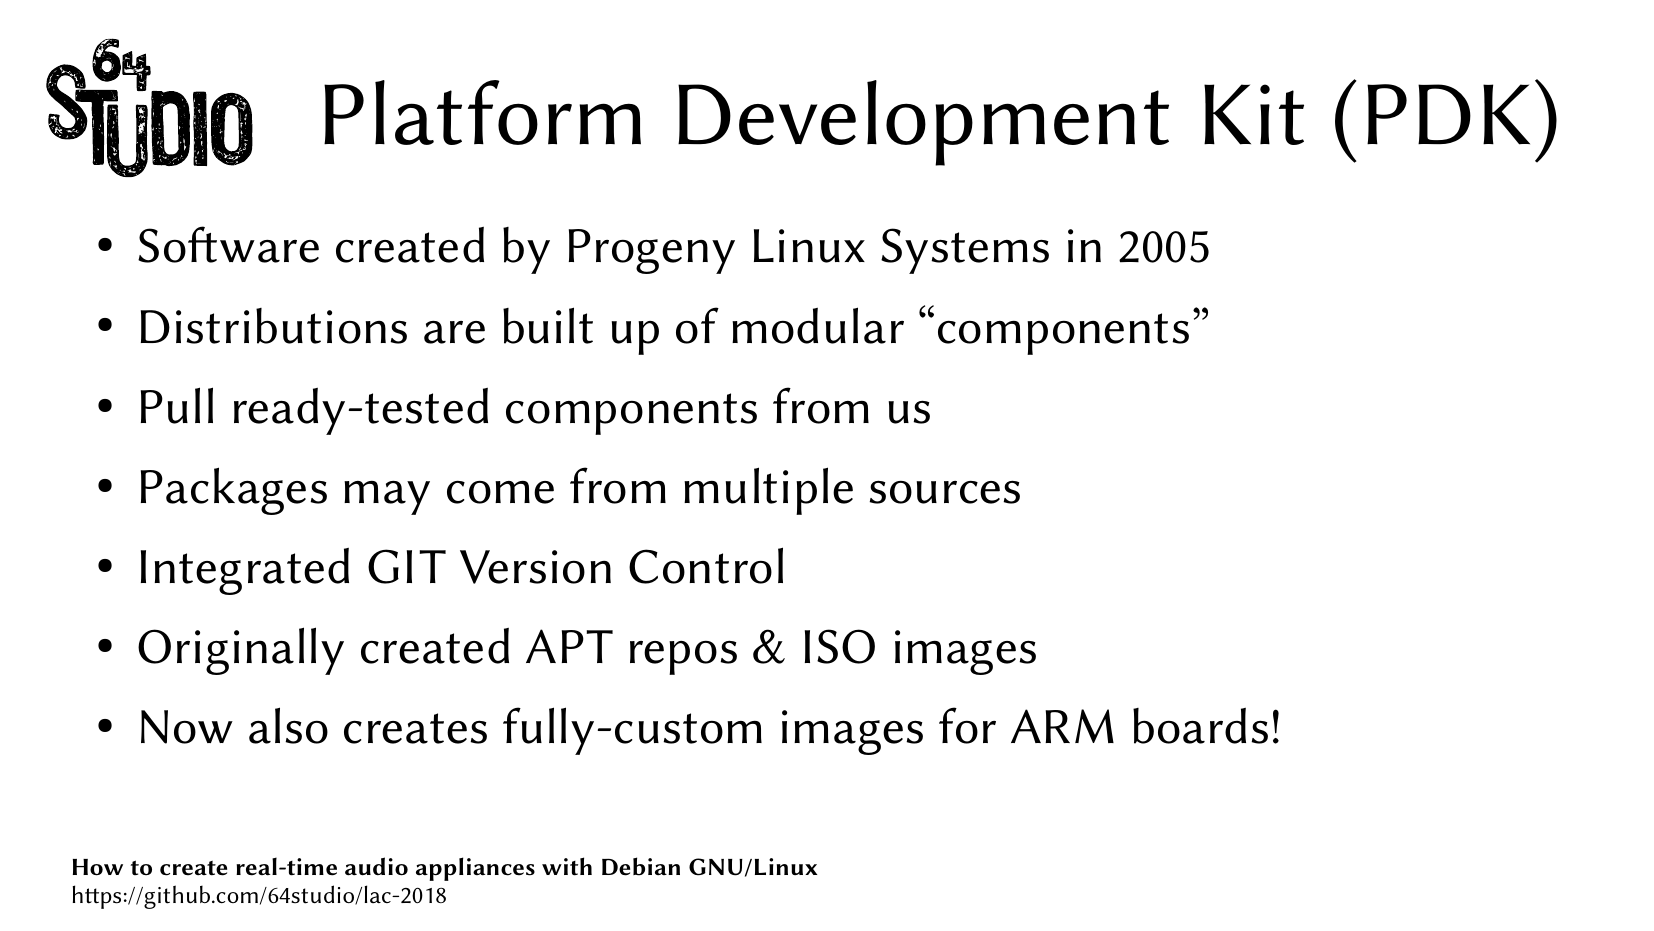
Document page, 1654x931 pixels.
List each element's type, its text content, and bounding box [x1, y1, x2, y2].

list Software created by Progeny Linux Systems in 2005 Distributions are built up of modular “components” Pull ready-tested components from us Packages may come from multiple sources Integrated GIT Version Control Originally created APT repos & ISO images Now also creates fully-custom images for ARM boards! [82, 217, 1571, 758]
title Platform Development Kit (PDK) [307, 7, 1571, 217]
